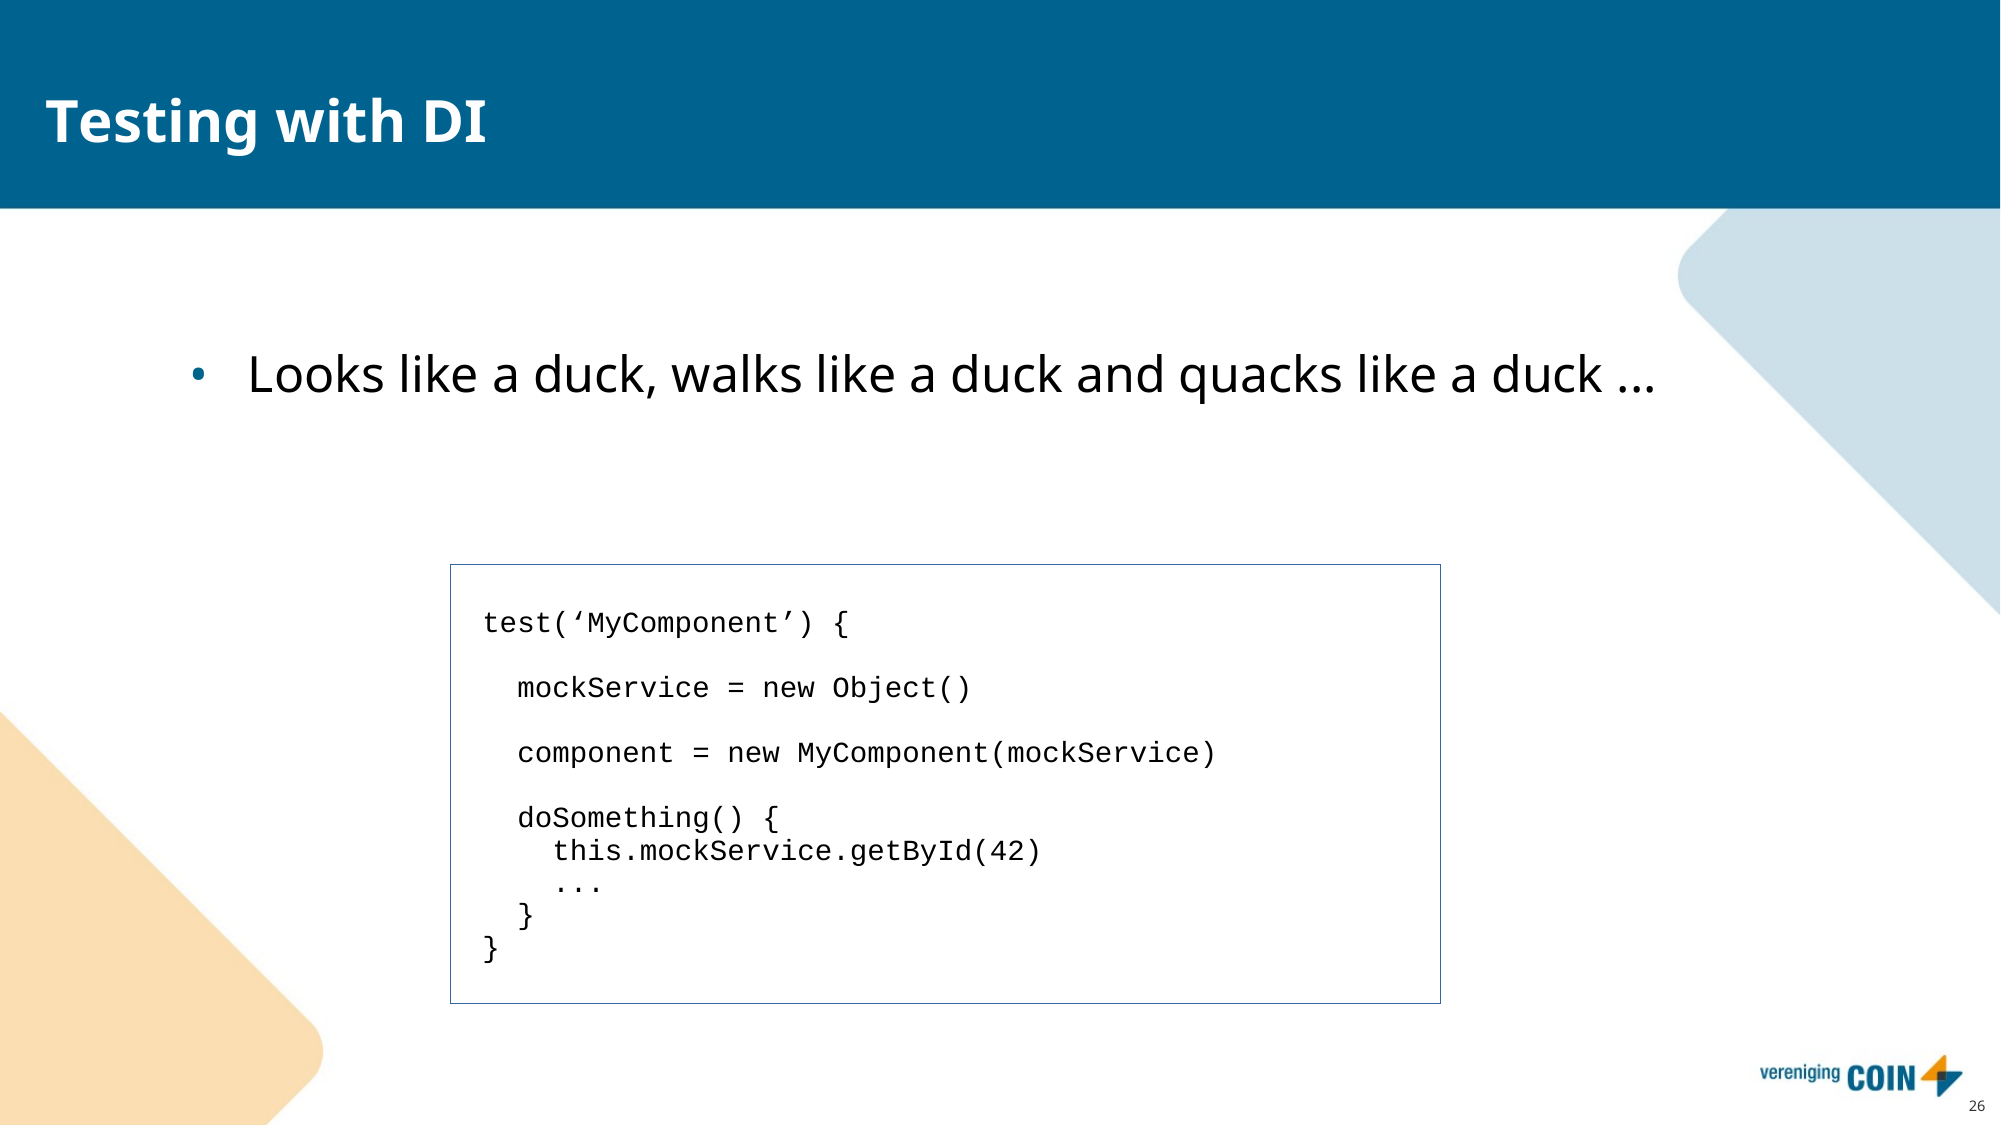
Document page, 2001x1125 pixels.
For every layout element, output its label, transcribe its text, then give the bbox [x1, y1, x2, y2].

text_box Looks like a duck, walks like a duck and quacks like a duck ... [174, 305, 1840, 555]
text_box test(‘MyComponent’) { mockService = new Object() component = new MyComponent(mockService) doSomething() { this.mockService.getById(42) ... } } [450, 564, 1441, 1004]
text_box Testing with DI [30, 31, 1969, 162]
picture [0, 208, 2001, 1125]
